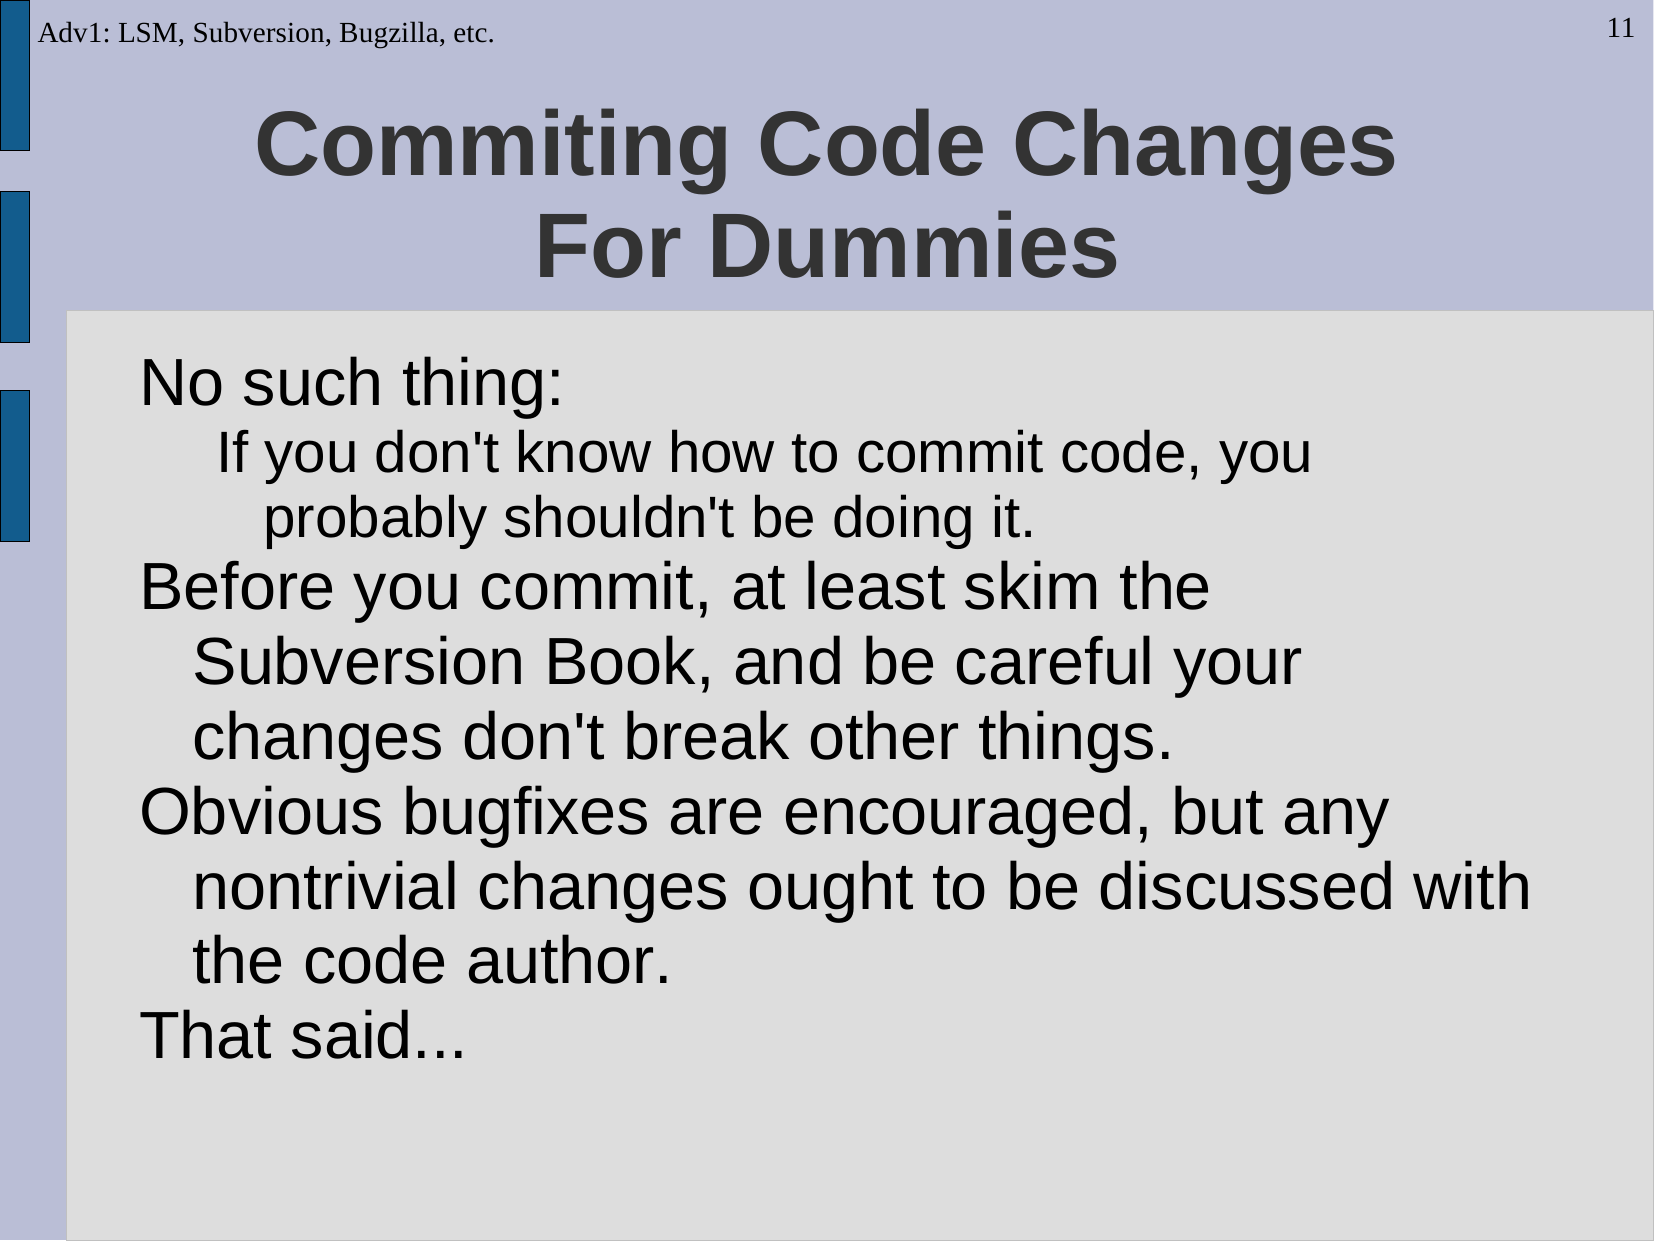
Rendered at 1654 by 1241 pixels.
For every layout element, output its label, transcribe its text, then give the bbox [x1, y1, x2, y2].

title Commiting Code Changes For Dummies [121, 87, 1534, 302]
list No such thing: If you don't know how to commit code, you probably shouldn't be doing it. Before you commit, at least skim the Subversion Book, and be careful your changes don't break other things. Obvious bugfixes are encouraged, but any nontrivial changes ought to be discussed with the code author. That said... [121, 344, 1534, 1127]
